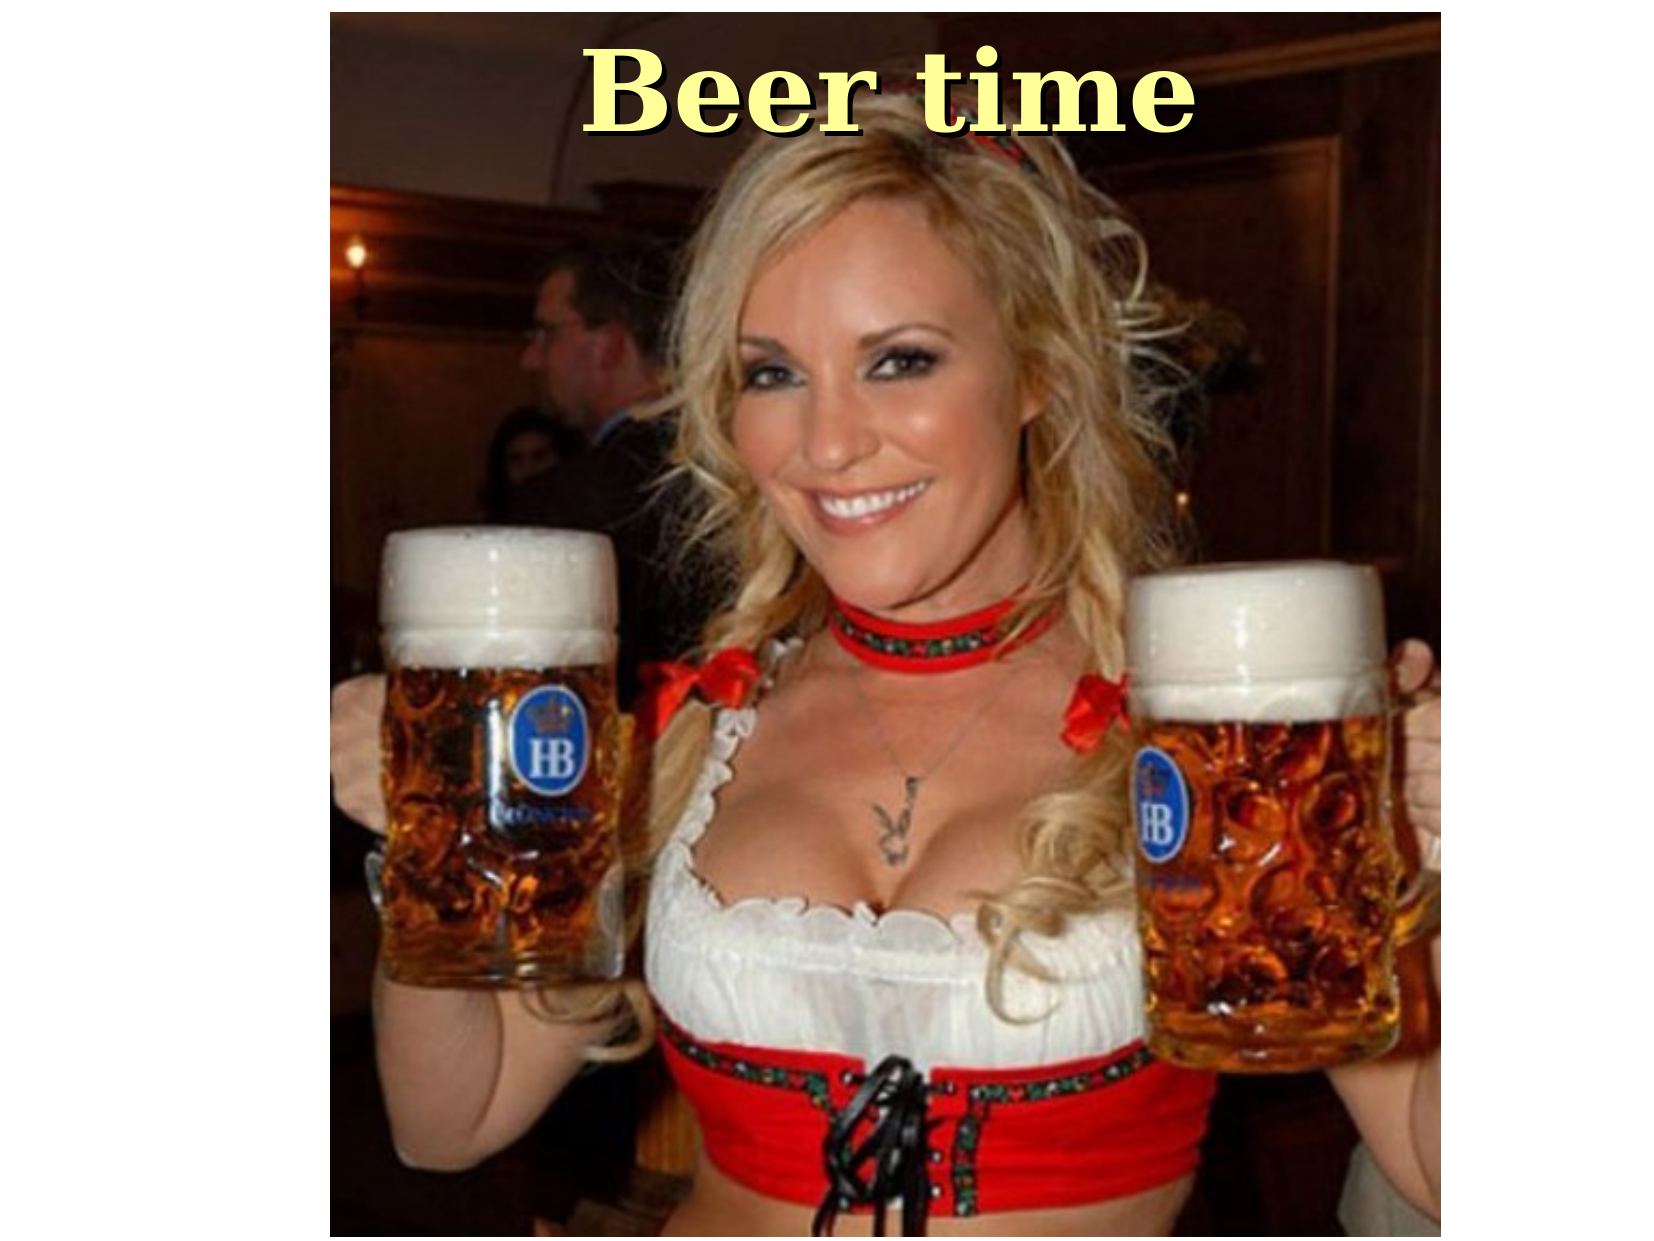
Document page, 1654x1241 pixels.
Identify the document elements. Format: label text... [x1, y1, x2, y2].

text_box Beer time [563, 17, 1216, 166]
picture [330, 12, 1441, 1237]
